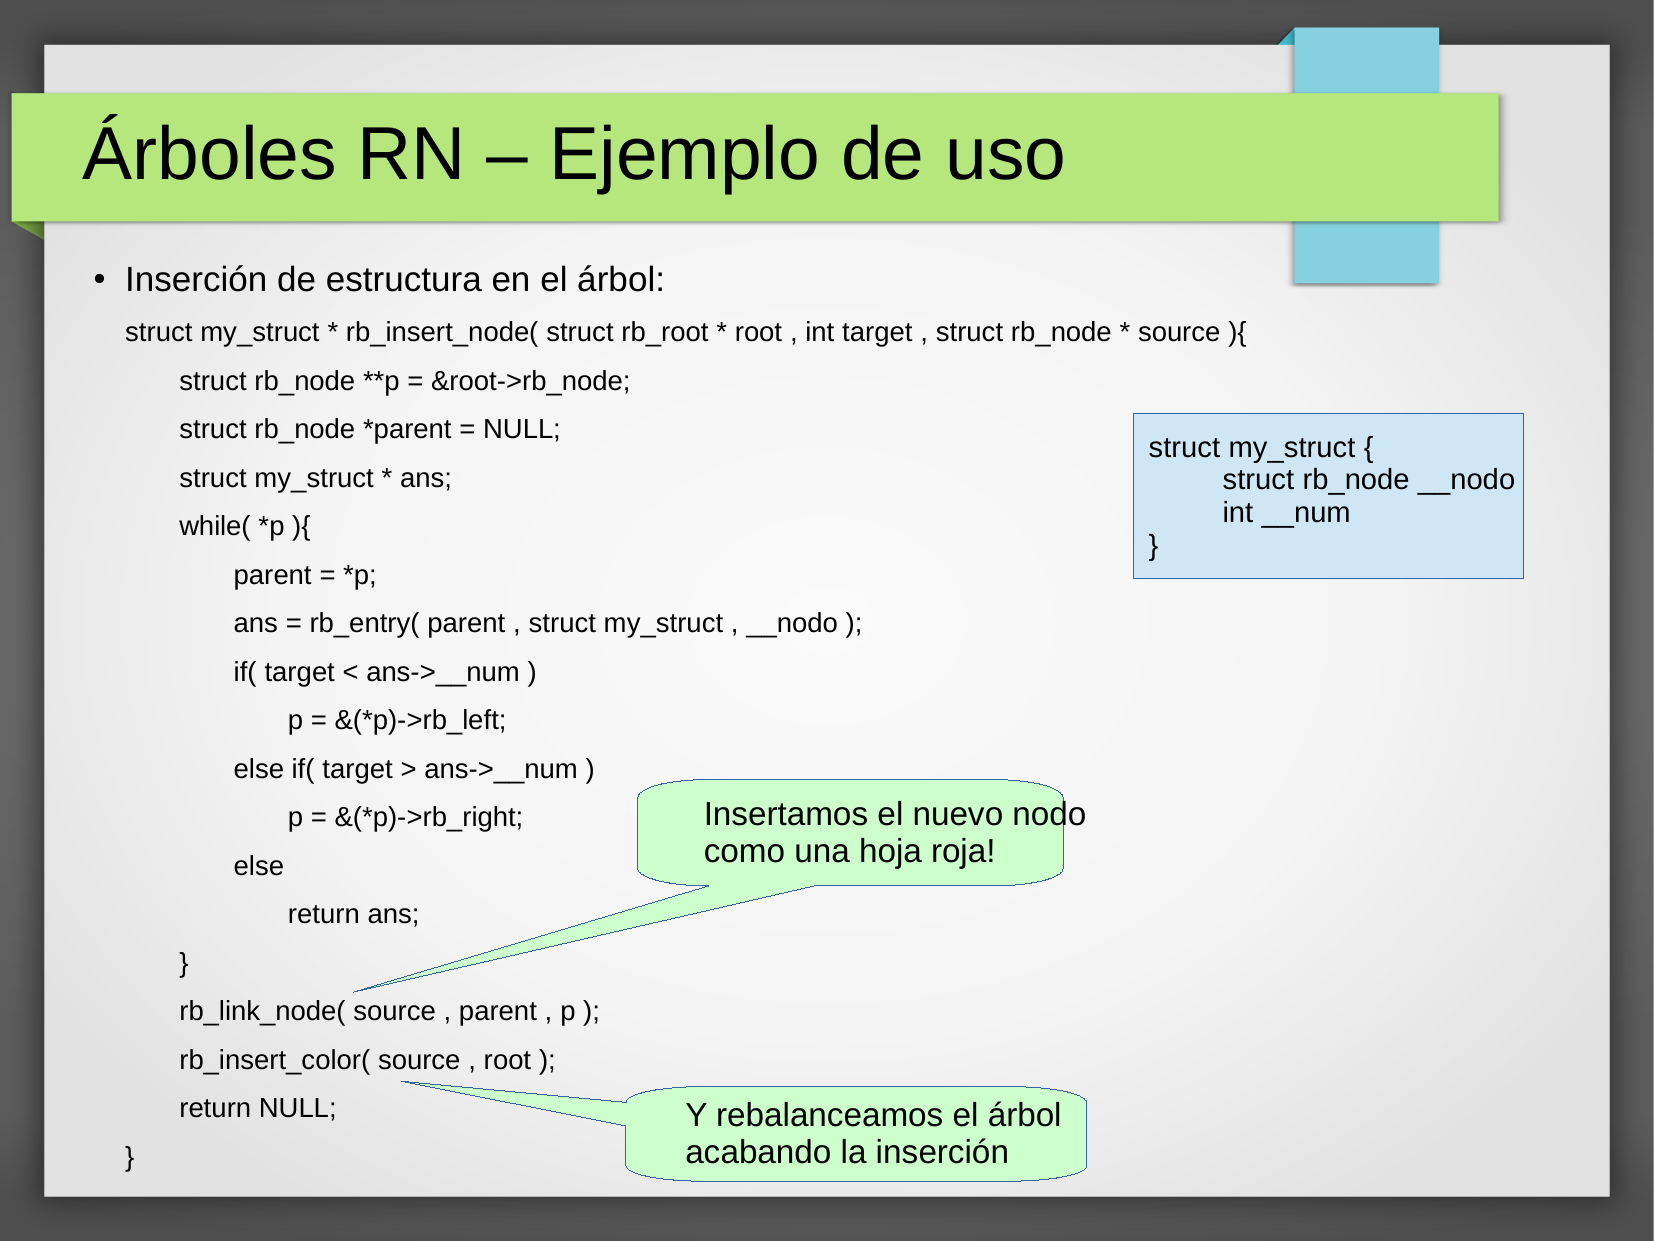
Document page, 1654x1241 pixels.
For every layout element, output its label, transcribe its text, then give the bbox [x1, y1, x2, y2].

text_box Y rebalanceamos el árbol acabando la inserción [401, 1081, 1087, 1182]
text_box Insertamos el nuevo nodo como una hoja roja! [353, 779, 1064, 993]
picture [0, 0, 1654, 1241]
list Inserción de estructura en el árbol: struct my_struct * rb_insert_node( struct rb_root * root , int target , struct rb_node * source ){ struct rb_node **p = &root->rb_node; struct rb_node *parent = NULL; struct my_struct * ans; while( *p ){ parent = *p; ans = rb_entry( parent , struct my_struct , __nodo ); if( target < ans->__num ) p = &(*p)->rb_left; else if( target > ans->__num ) p = &(*p)->rb_right; else return ans; } rb_link_node( source , parent , p ); rb_insert_color( source , root ); return NULL; } [82, 259, 1571, 1182]
text_box struct my_struct { struct rb_node __nodo int __num } [1133, 413, 1524, 579]
title Árboles RN – Ejemplo de uso [82, 94, 1264, 213]
